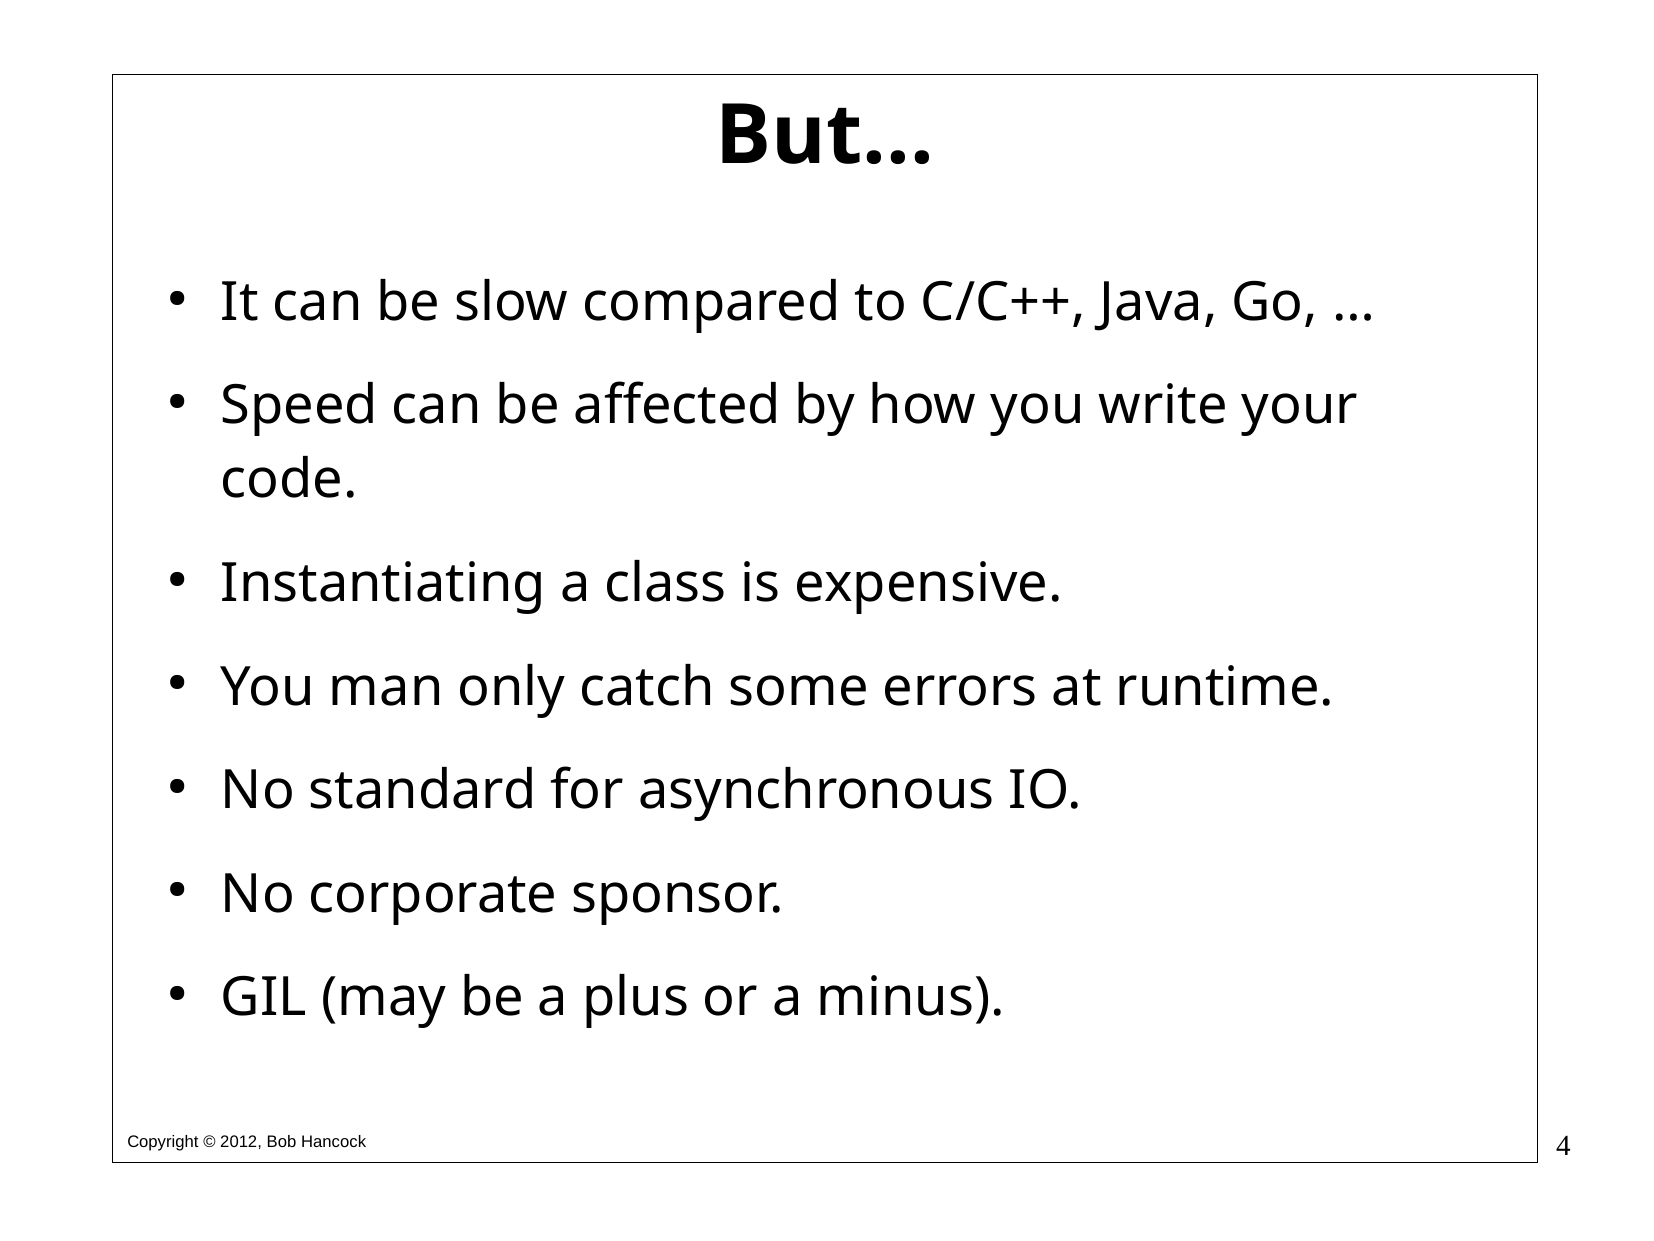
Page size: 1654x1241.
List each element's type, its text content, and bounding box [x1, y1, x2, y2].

list It can be slow compared to C/C++, Java, Go, … Speed can be affected by how you write your code. Instantiating a class is expensive. You man only catch some errors at runtime. No standard for asynchronous IO. No corporate sponsor. GIL (may be a plus or a minus). [150, 262, 1501, 1126]
text_box Copyright © 2012, Bob Hancock [112, 1125, 382, 1159]
title But... [112, 75, 1538, 188]
